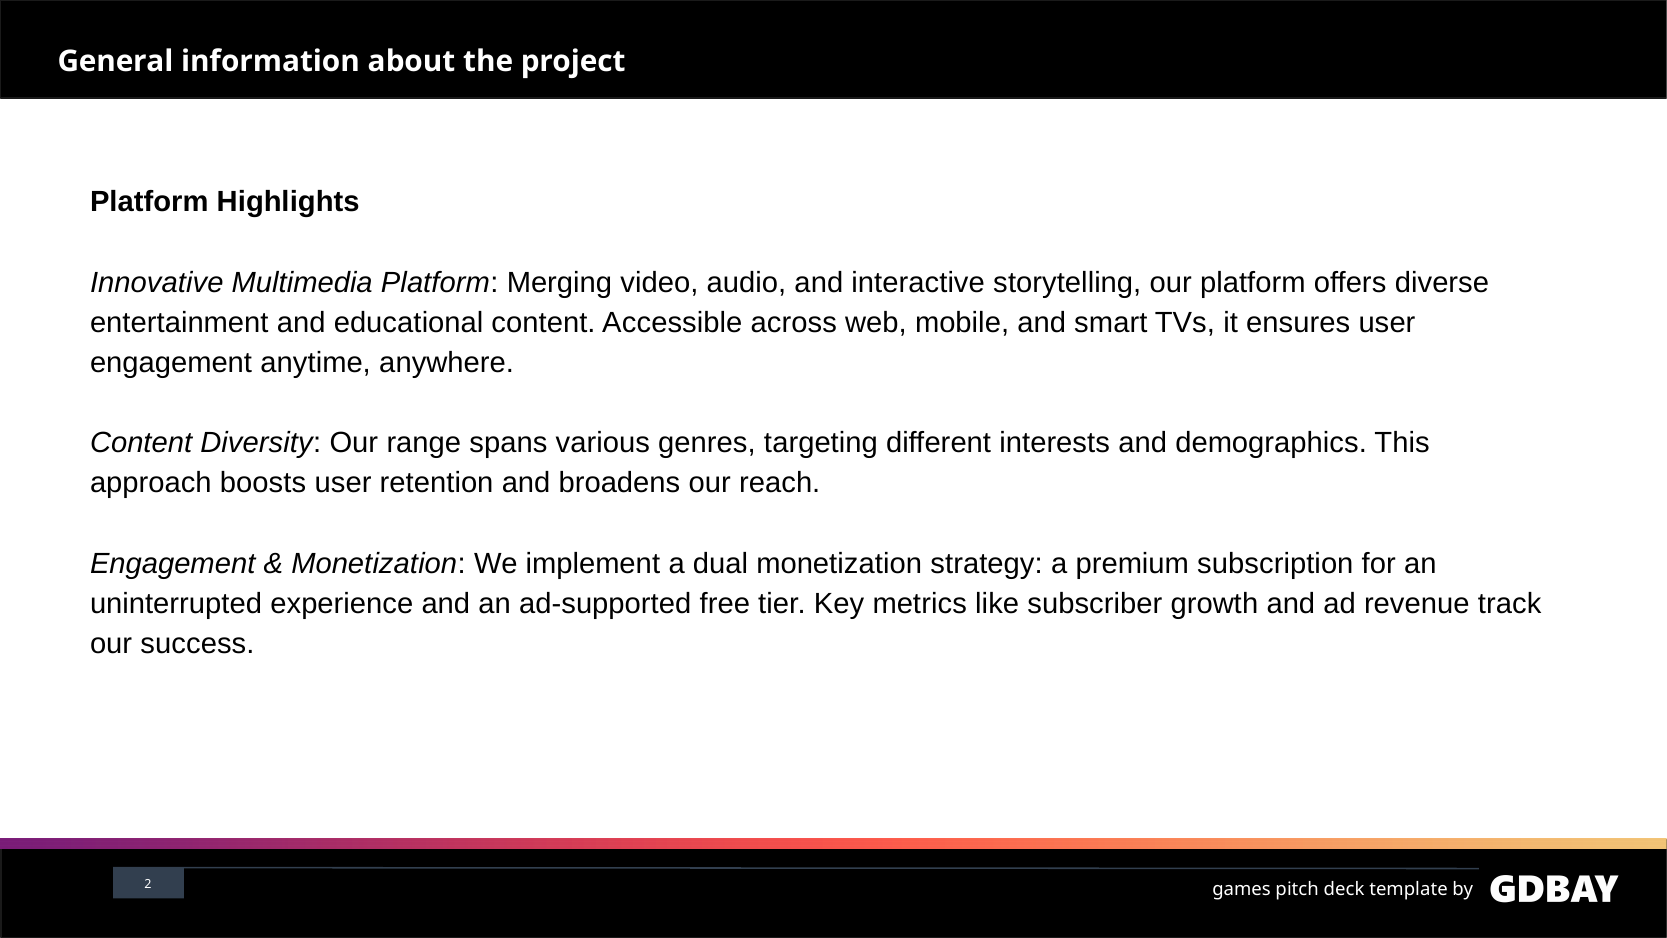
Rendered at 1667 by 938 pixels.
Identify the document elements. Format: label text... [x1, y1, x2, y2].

picture [1479, 863, 1630, 914]
title General information about the project [42, 25, 1480, 88]
text_box Platform Highlights Innovative Multimedia Platform: Merging video, audio, and interactive storytelling, our platform offers diverse entertainment and educational content. Accessible across web, mobile, and smart TVs, it ensures user engagement anytime, anywhere. Content Diversity: Our range spans various genres, targeting different interests and demographics. This approach boosts user retention and broadens our reach. Engagement & Monetization: We implement a dual monetization strategy: a premium subscription for an uninterrupted experience and an ad-supported free tier. Key metrics like subscriber growth and ad revenue track our success. [75, 162, 1576, 675]
slide_number <number> [111, 867, 185, 900]
picture [0, 838, 1667, 849]
